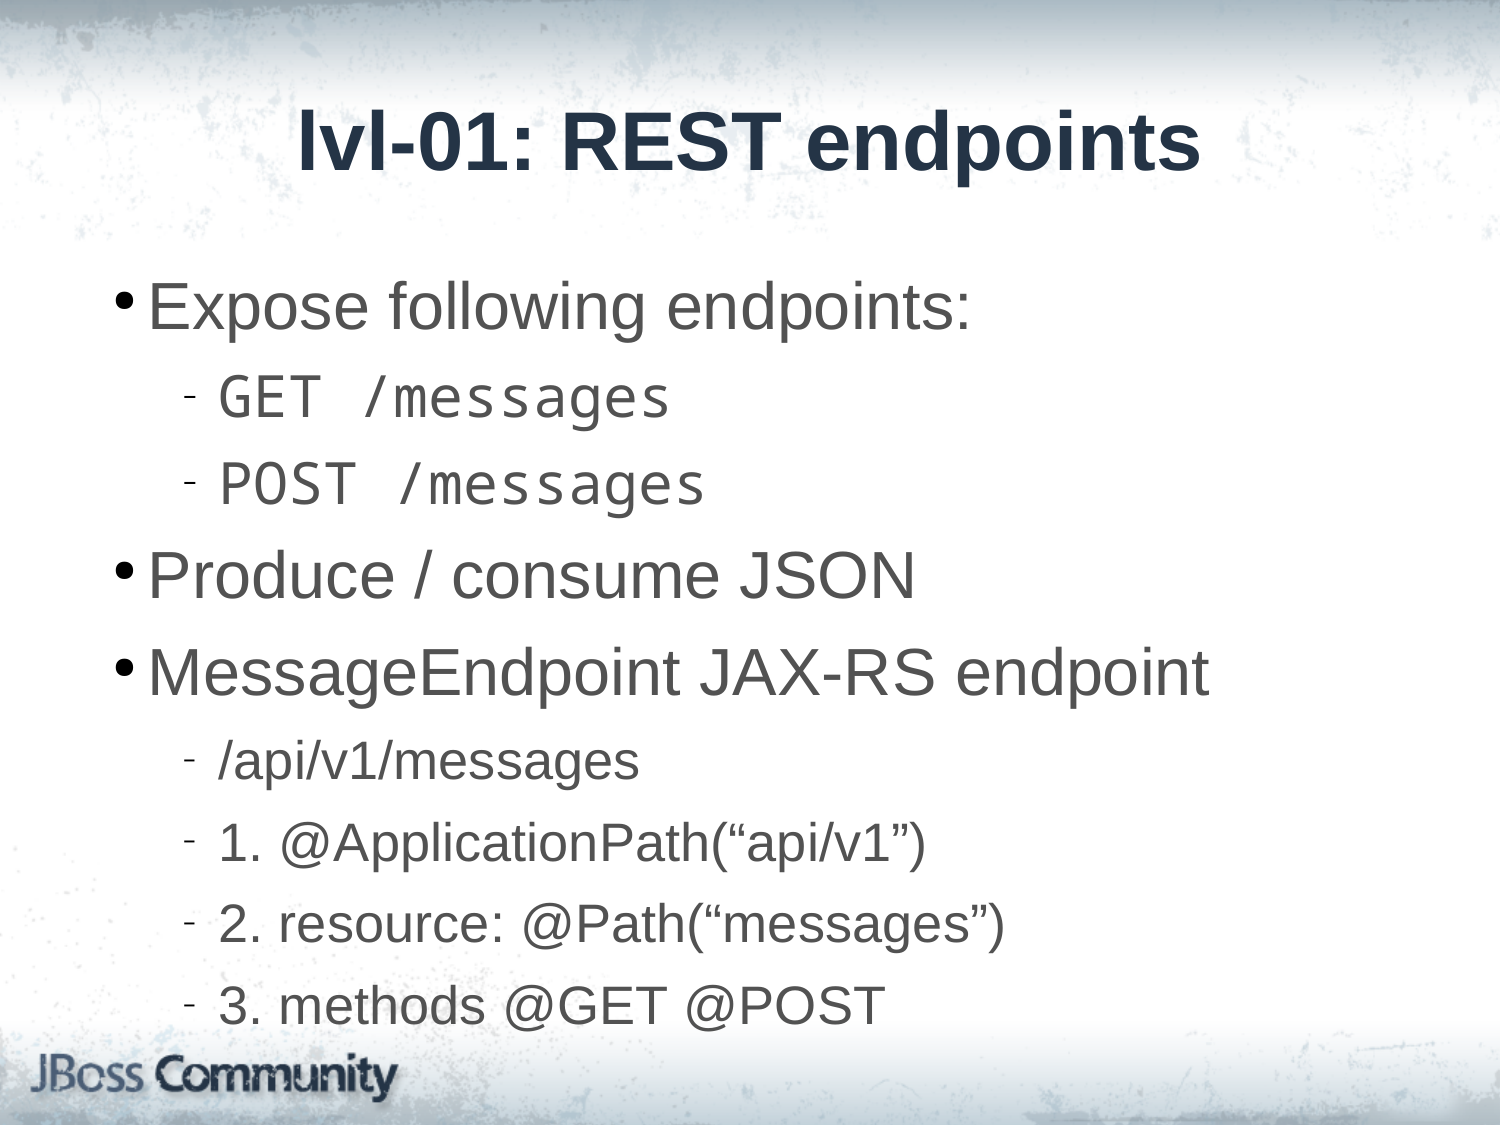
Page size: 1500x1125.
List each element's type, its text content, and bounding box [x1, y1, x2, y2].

picture [0, 0, 1500, 1125]
title lvl-01: REST endpoints [112, 49, 1388, 225]
subtitle Expose following endpoints: GET /messages POST /messages Produce / consume JSON MessageEndpoint JAX-RS endpoint /api/v1/messages 1. @ApplicationPath(“api/v1”) 2. resource: @Path(“messages”) 3. methods @GET @POST [112, 262, 1388, 993]
